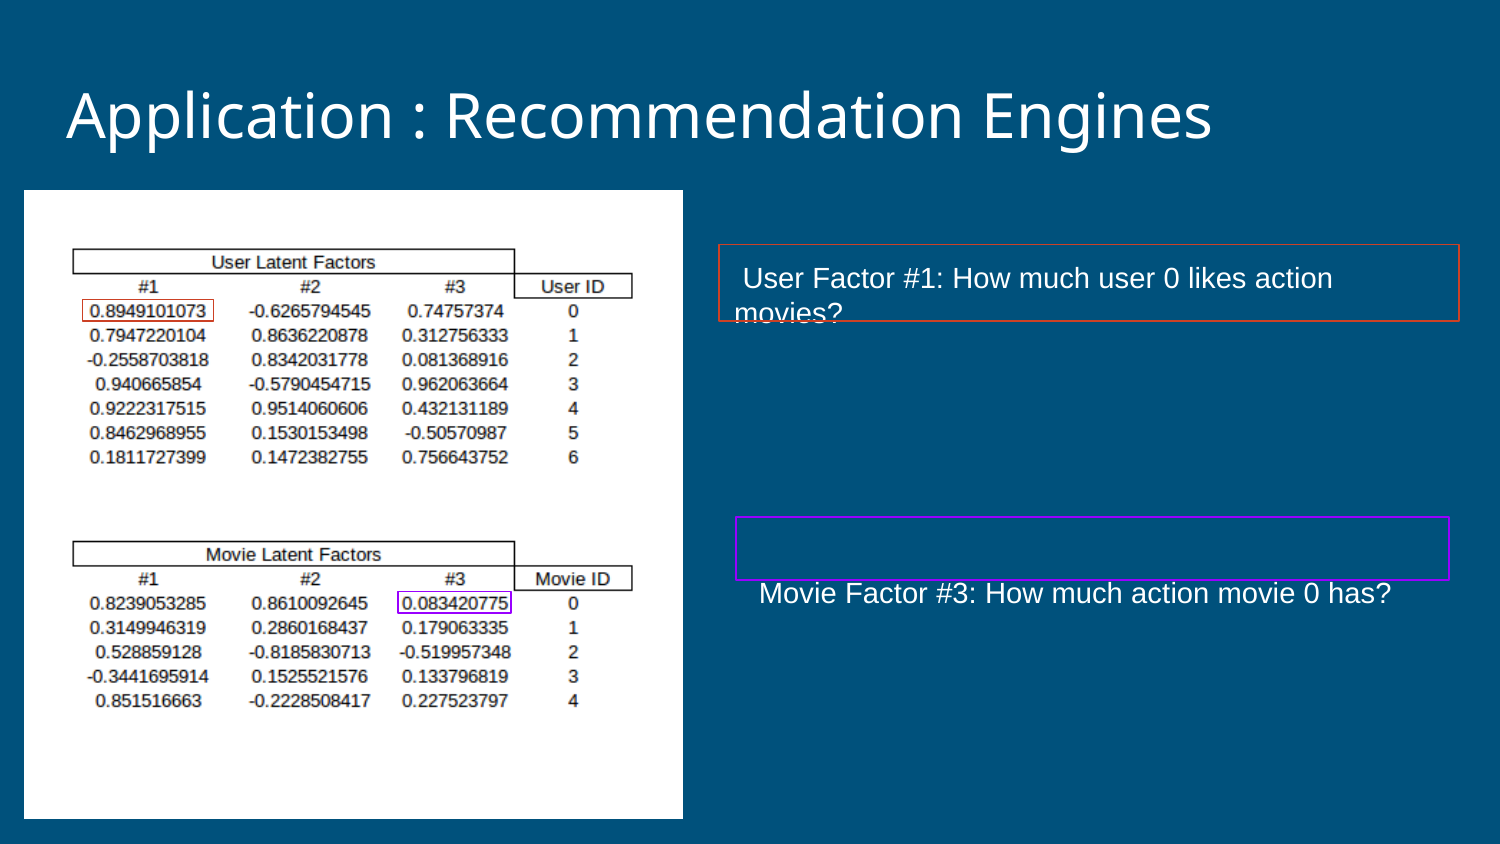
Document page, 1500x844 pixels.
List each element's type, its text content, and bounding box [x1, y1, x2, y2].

picture [25, 191, 682, 818]
text_box User Factor #1: How much user 0 likes action movies? Movie Factor #3: How much action movie 0 has? [720, 245, 1458, 320]
title Application : Recommendation Engines [51, 71, 1449, 166]
text_box User Factor #1: How much user 0 likes action movies? Movie Factor #3: How much action movie 0 has? [719, 244, 1466, 842]
